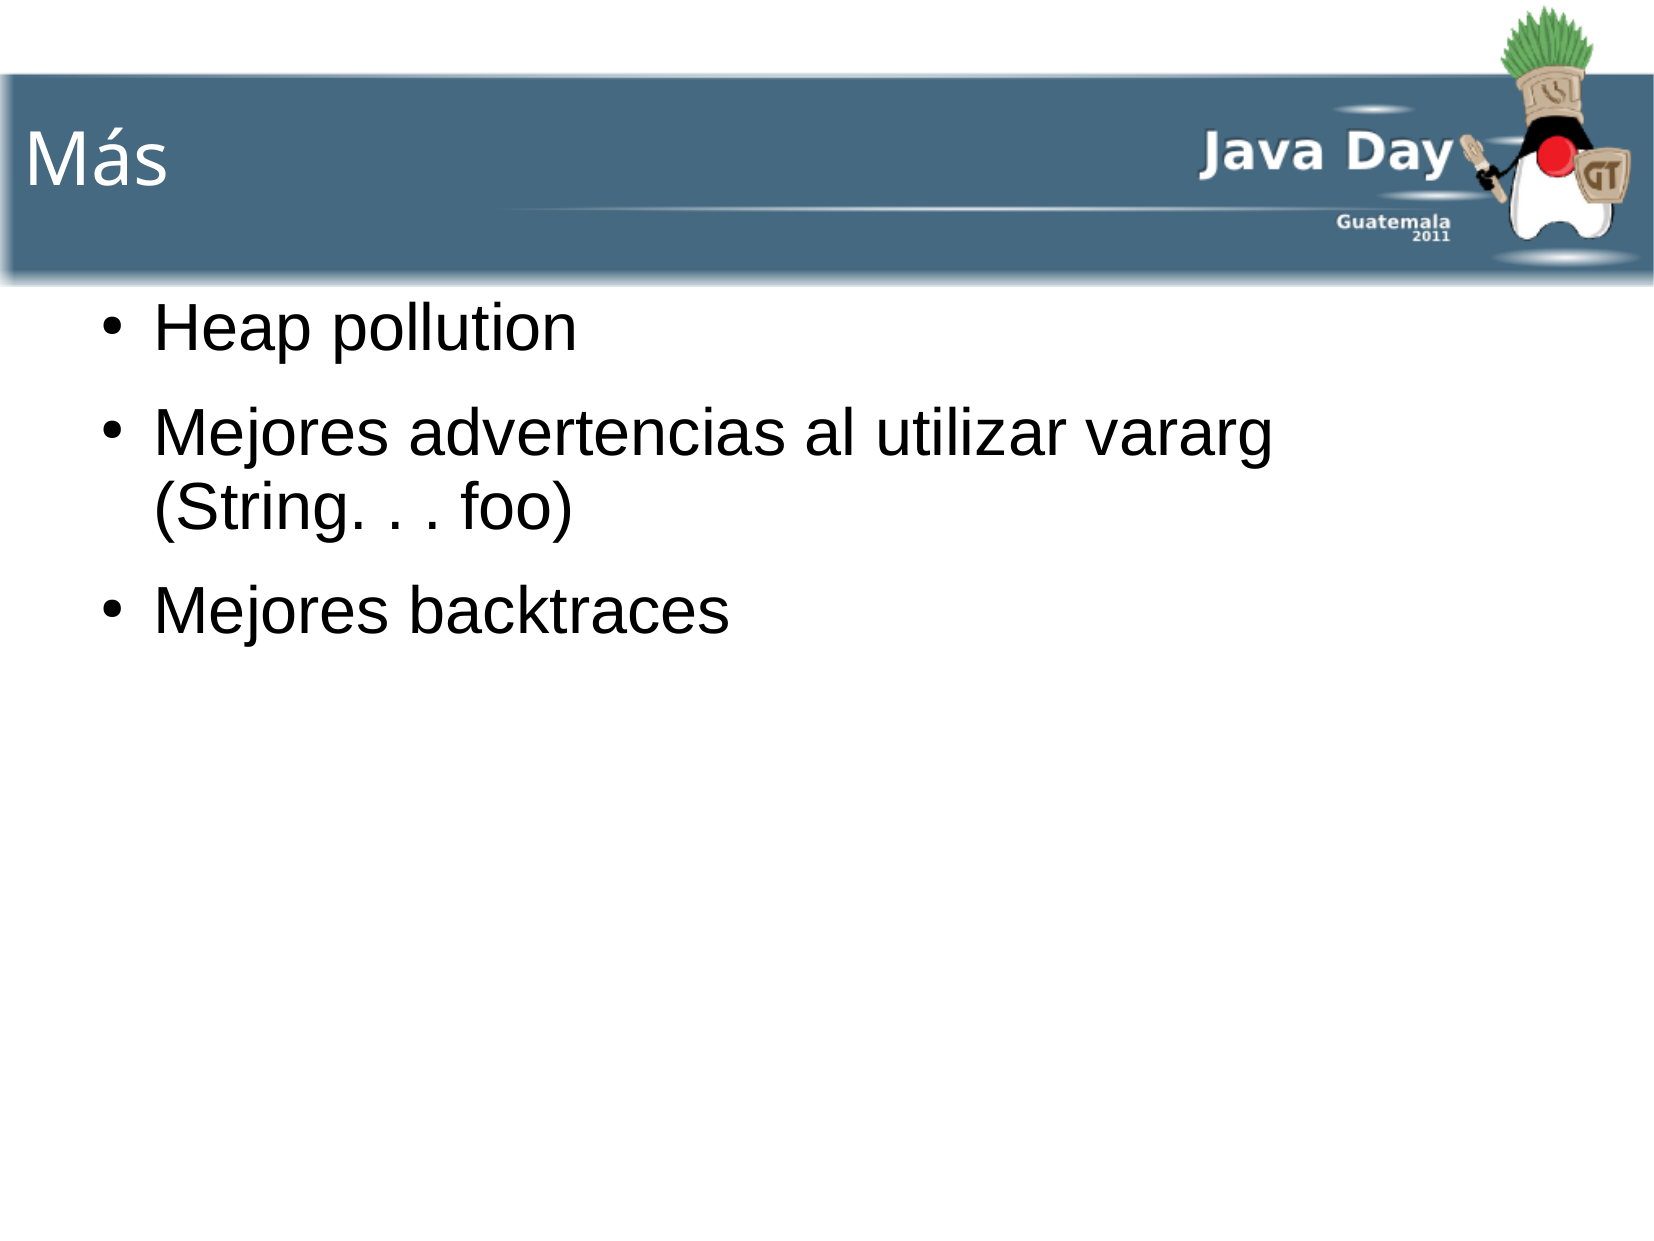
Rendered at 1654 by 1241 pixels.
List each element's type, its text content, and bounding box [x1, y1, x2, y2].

picture [0, 3, 1654, 287]
list Heap pollution Mejores advertencias al utilizar vararg (String. . . foo) Mejores backtraces [82, 290, 1571, 1109]
title Más [23, 52, 1512, 260]
